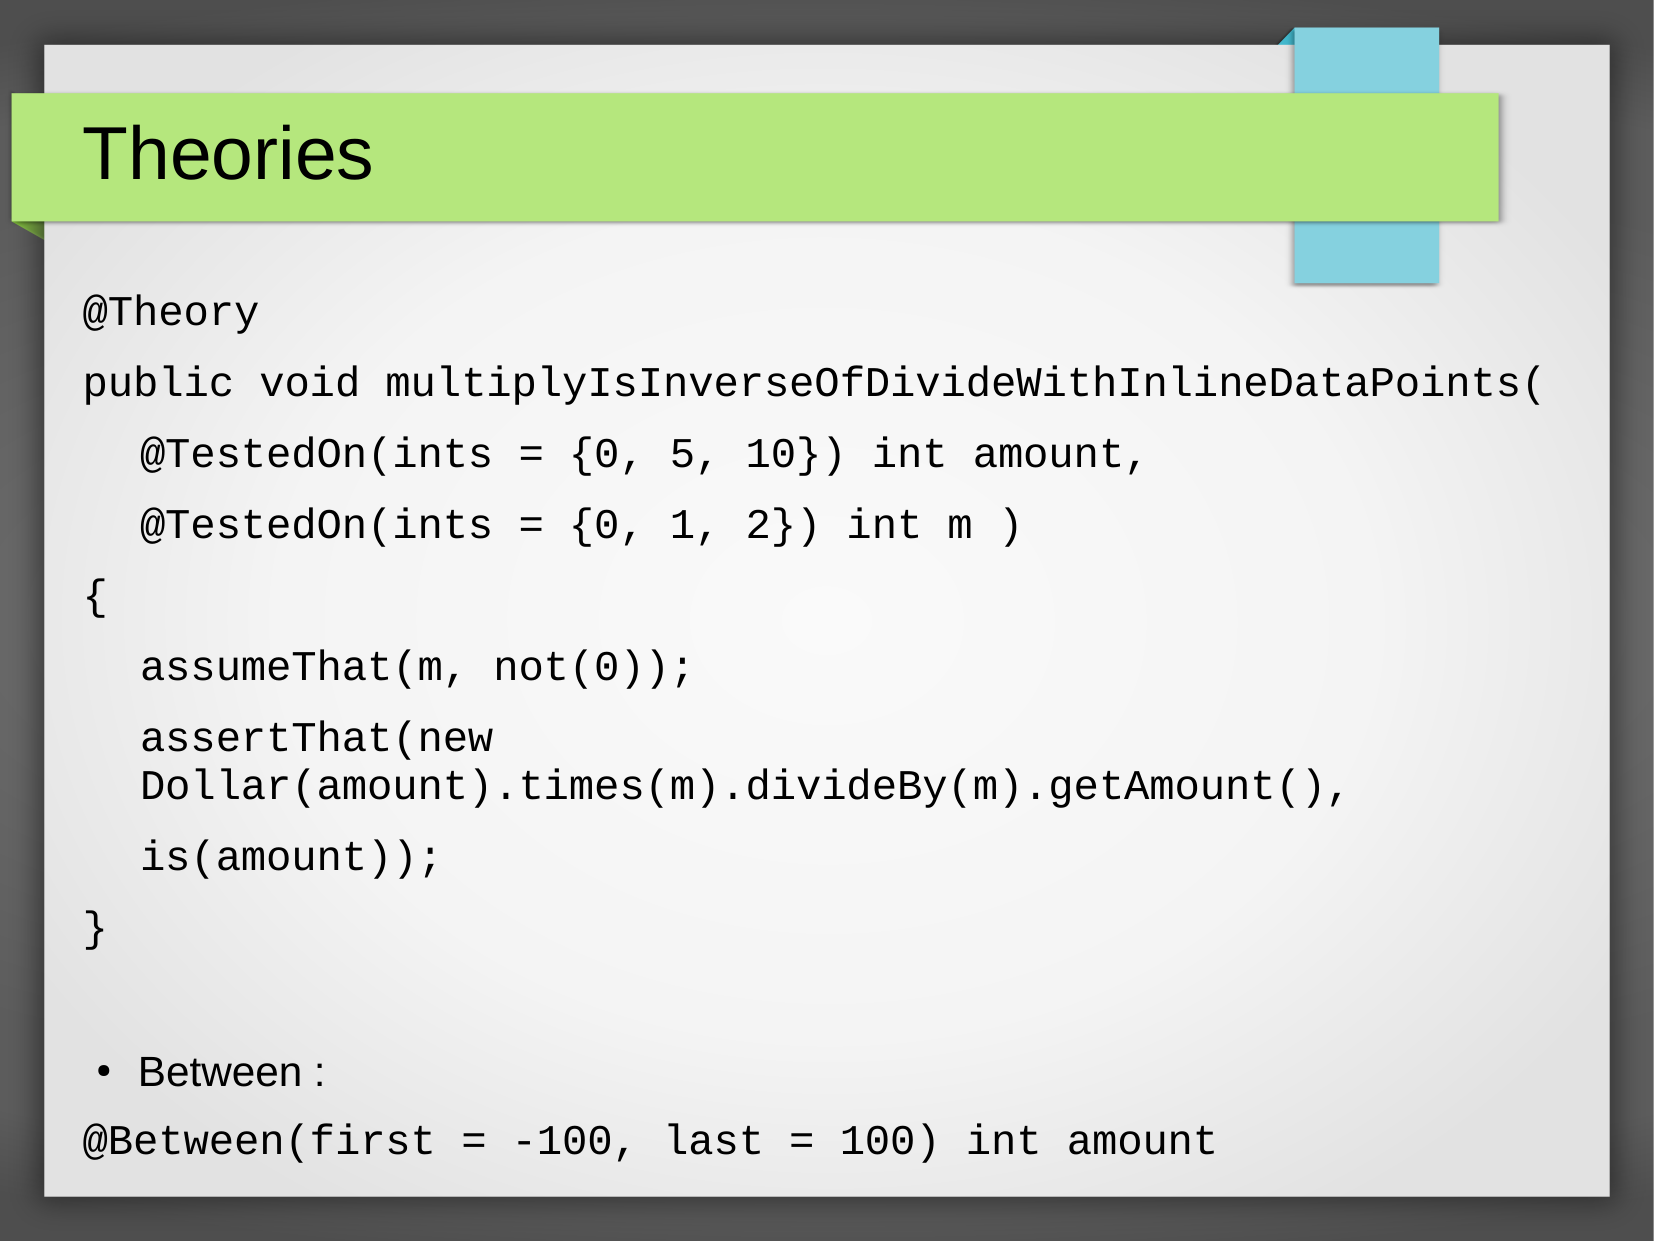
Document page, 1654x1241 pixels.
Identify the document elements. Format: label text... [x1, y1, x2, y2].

list @Theory public void multiplyIsInverseOfDivideWithInlineDataPoints( @TestedOn(ints = {0, 5, 10}) int amount, @TestedOn(ints = {0, 1, 2}) int m ) { assumeThat(m, not(0)); assertThat(new Dollar(amount).times(m).divideBy(m).getAmount(), is(amount)); } Between : @Between(first = -100, last = 100) int amount [82, 290, 1571, 1182]
title Theories [82, 94, 1264, 213]
picture [0, 0, 1654, 1241]
